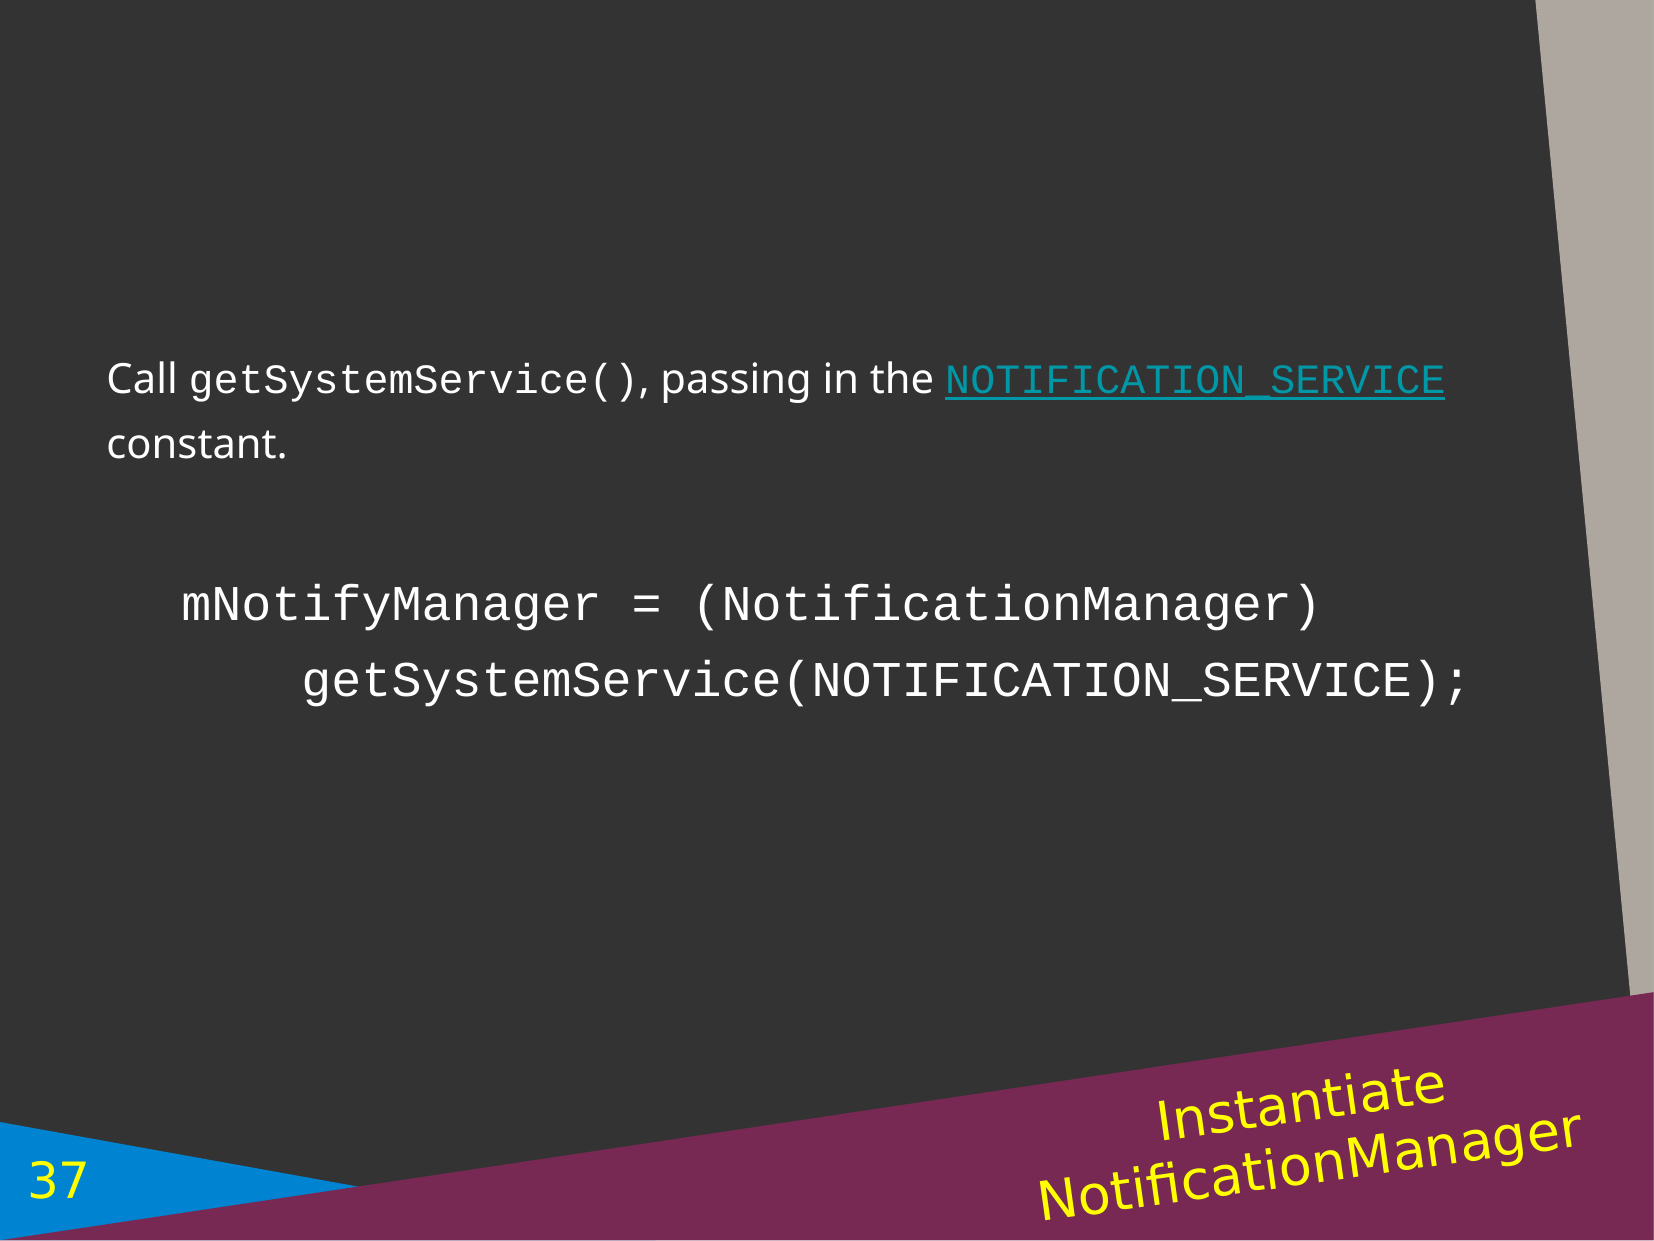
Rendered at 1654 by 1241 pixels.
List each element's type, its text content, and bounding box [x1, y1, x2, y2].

title Instantiate NotificationManager [956, 995, 1654, 1241]
list Call getSystemService(), passing in the NOTIFICATION_SERVICE constant. mNotifyManager = (NotificationManager) getSystemService(NOTIFICATION_SERVICE); [35, 59, 1524, 993]
